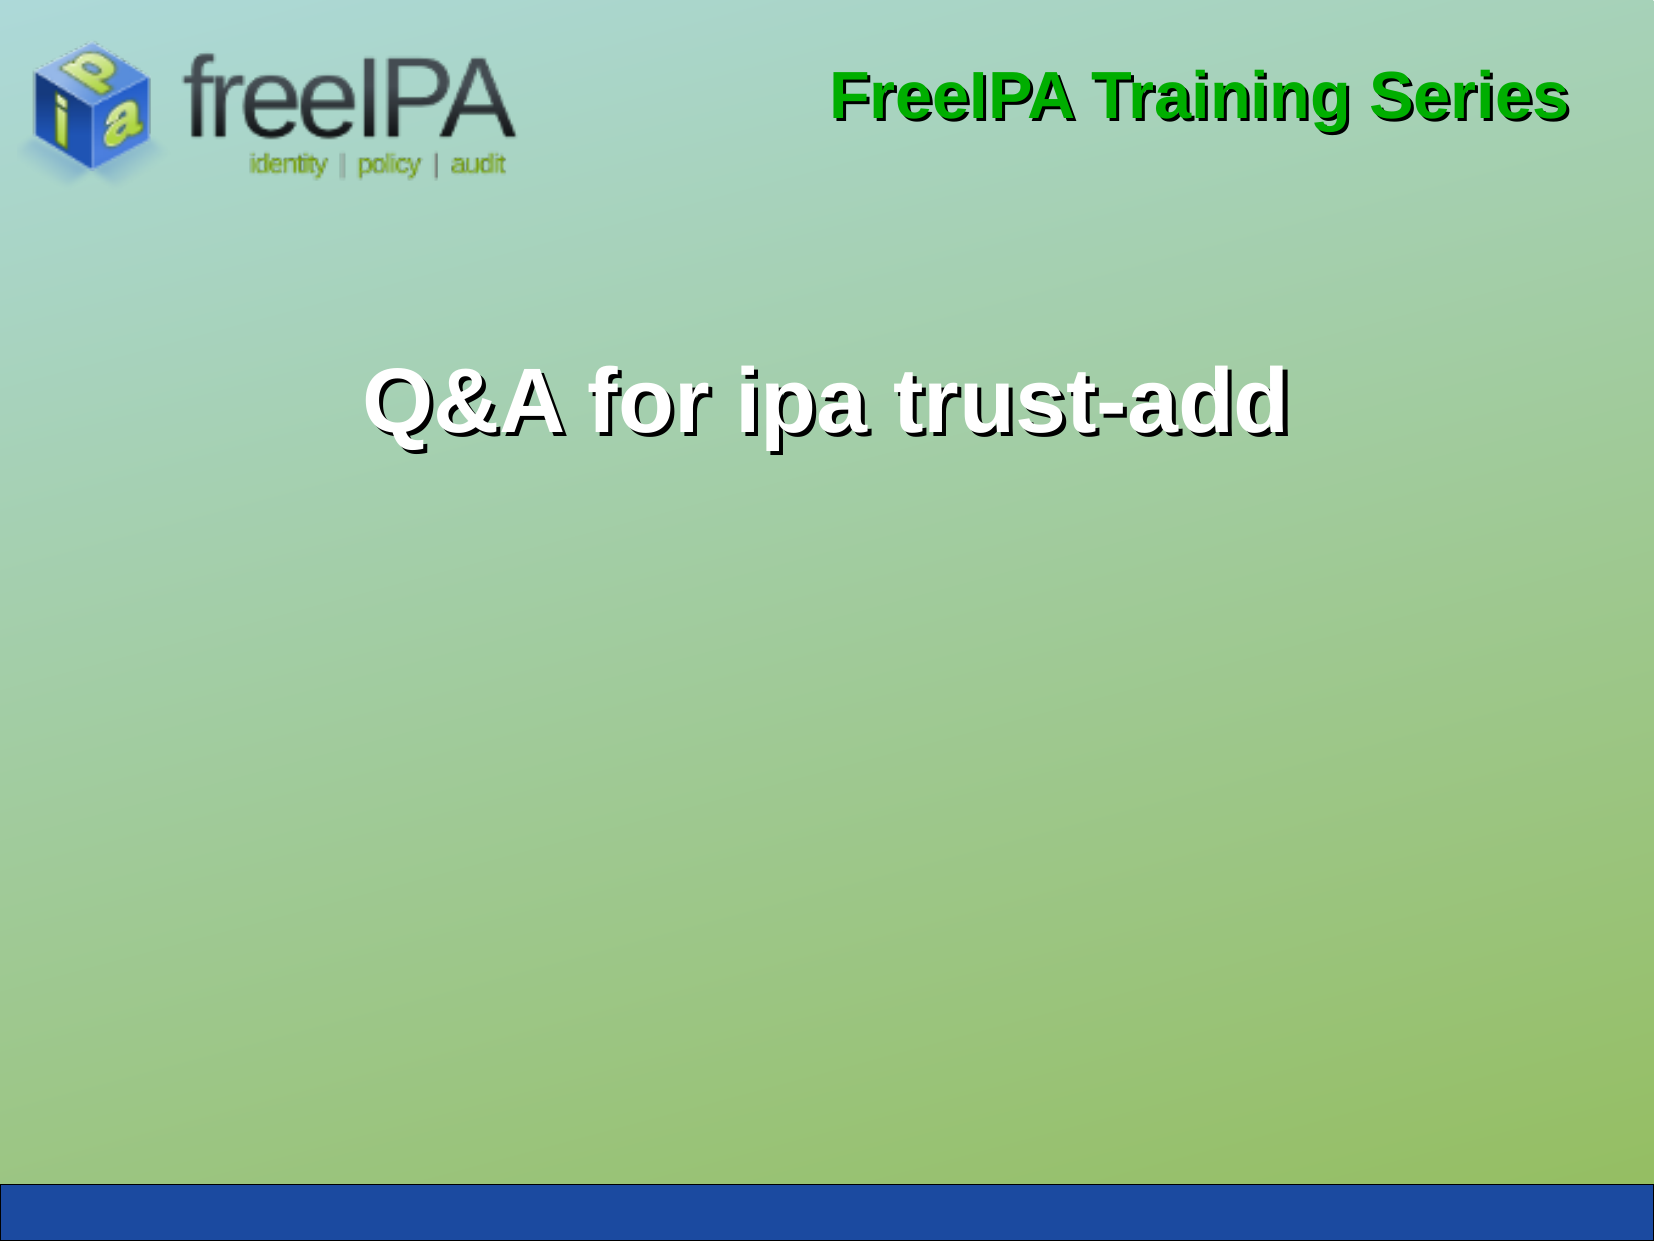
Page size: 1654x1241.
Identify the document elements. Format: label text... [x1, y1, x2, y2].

picture [17, 35, 528, 193]
title Q&A for ipa trust-add [82, 297, 1571, 505]
